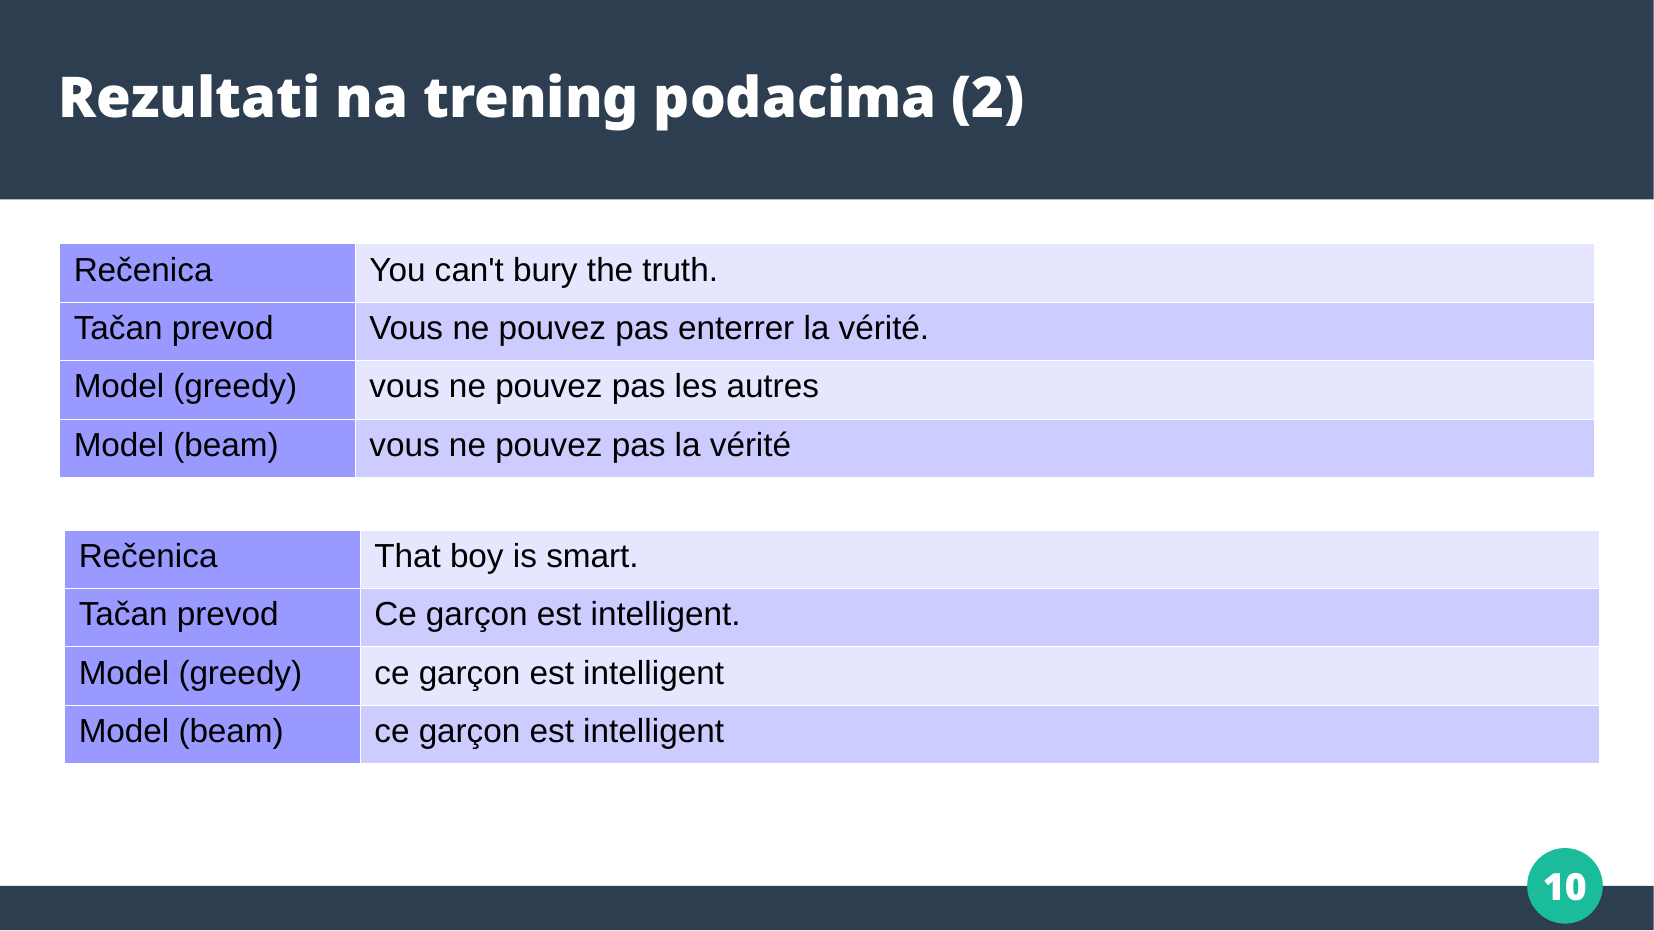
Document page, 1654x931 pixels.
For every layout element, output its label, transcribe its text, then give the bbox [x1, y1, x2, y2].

table_cell ce garçon est intelligent [361, 647, 1599, 705]
table_header That boy is smart. [361, 531, 1599, 588]
table_cell ce garçon est intelligent [361, 706, 1599, 763]
table_header Rečenica [60, 244, 355, 302]
table_cell Model (greedy) [60, 361, 355, 419]
table_header You can't bury the truth. [356, 244, 1594, 302]
table_cell Model (greedy) [65, 647, 360, 705]
table_cell Tačan prevod [60, 303, 355, 360]
table_cell vous ne pouvez pas la vérité [356, 420, 1594, 477]
table_header Rečenica [65, 531, 360, 588]
table_cell Model (beam) [60, 420, 355, 477]
table_cell Ce garçon est intelligent. [361, 589, 1599, 646]
table_cell vous ne pouvez pas les autres [356, 361, 1594, 419]
title Rezultati na trening podacima (2) [59, 37, 1595, 156]
table_cell Tačan prevod [65, 589, 360, 646]
table_cell Vous ne pouvez pas enterrer la vérité. [356, 303, 1594, 360]
table_cell Model (beam) [65, 706, 360, 763]
